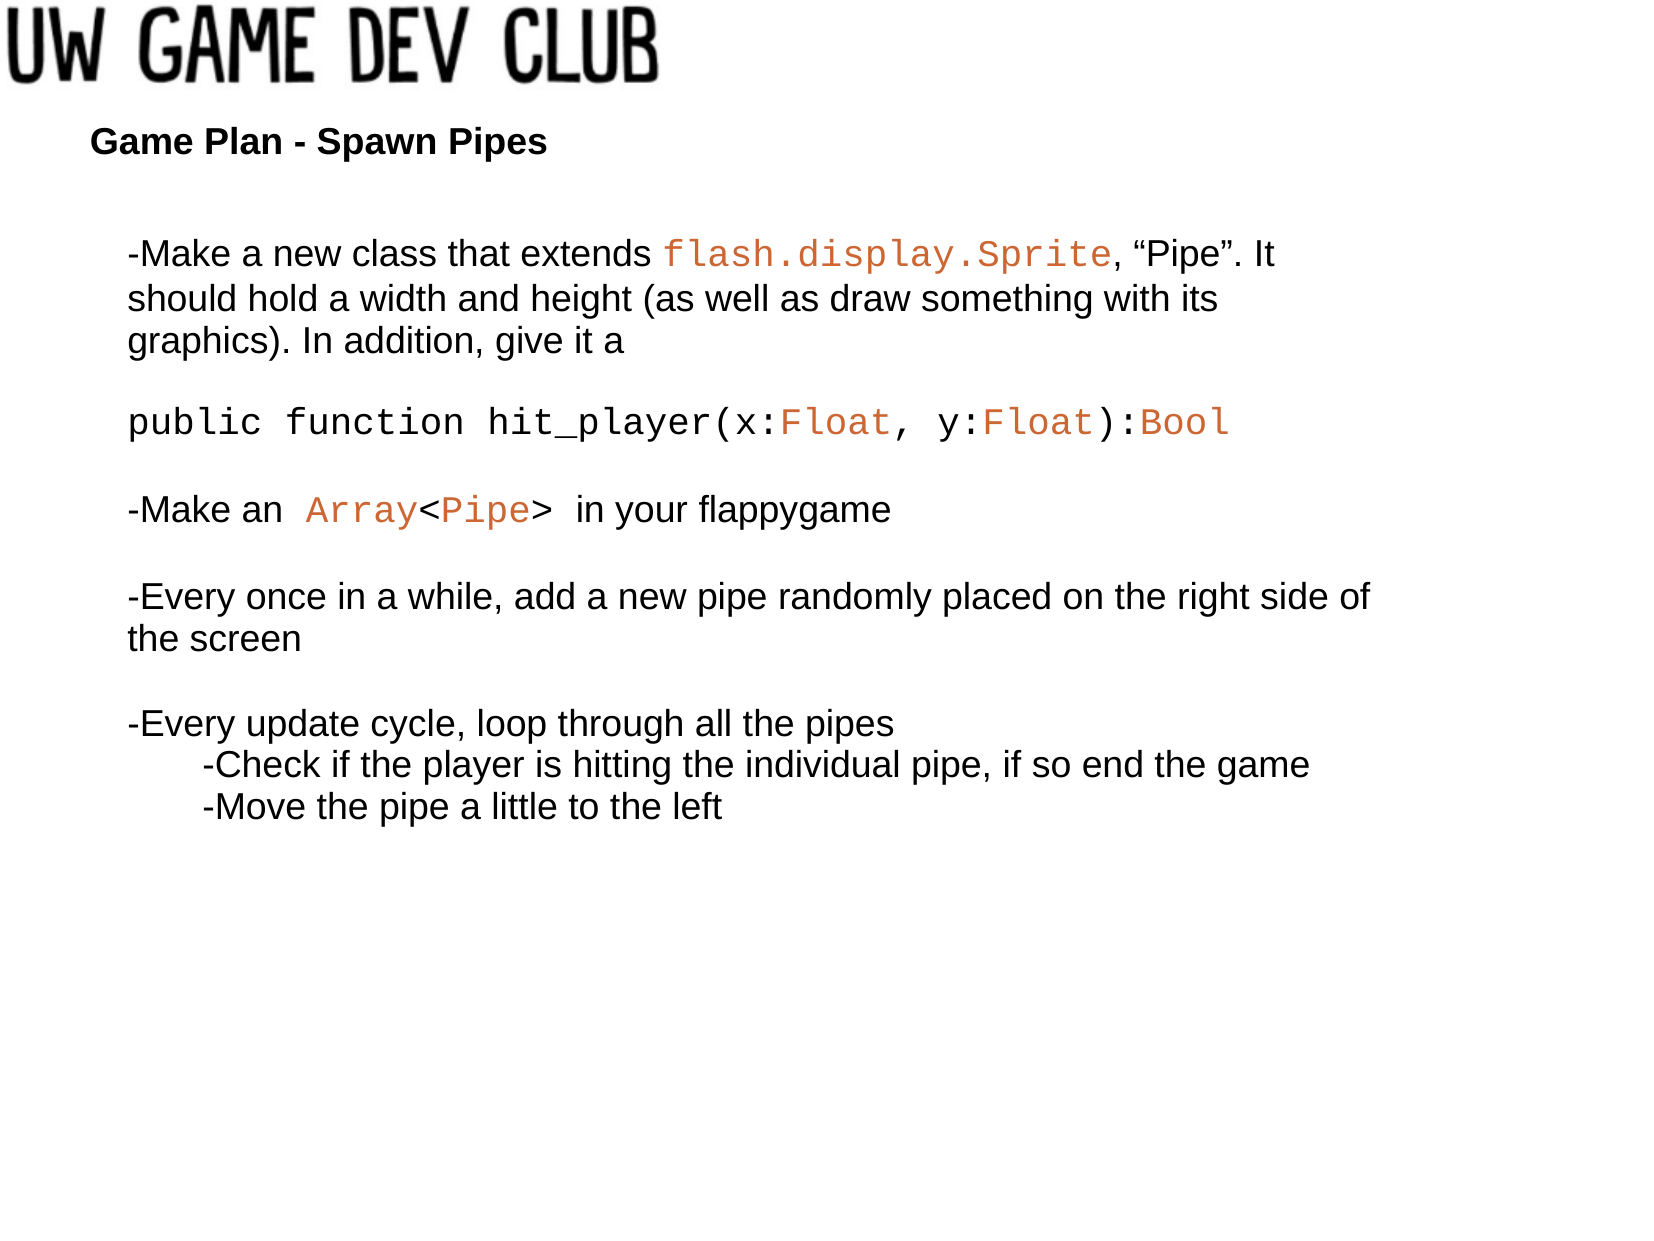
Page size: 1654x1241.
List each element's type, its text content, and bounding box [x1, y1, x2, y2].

picture [1, 0, 676, 94]
text_box -Make a new class that extends flash.display.Sprite, “Pipe”. It should hold a width and height (as well as draw something with its graphics). In addition, give it a public function hit_player(x:Float, y:Float):Bool -Make an Array<Pipe> in your flappygame -Every once in a while, add a new pipe randomly placed on the right side of the screen -Every update cycle, loop through all the pipes -Check if the player is hitting the individual pipe, if so end the game -Move the pipe a little to the left [112, 225, 1388, 829]
text_box Game Plan - Spawn Pipes [75, 112, 1576, 171]
